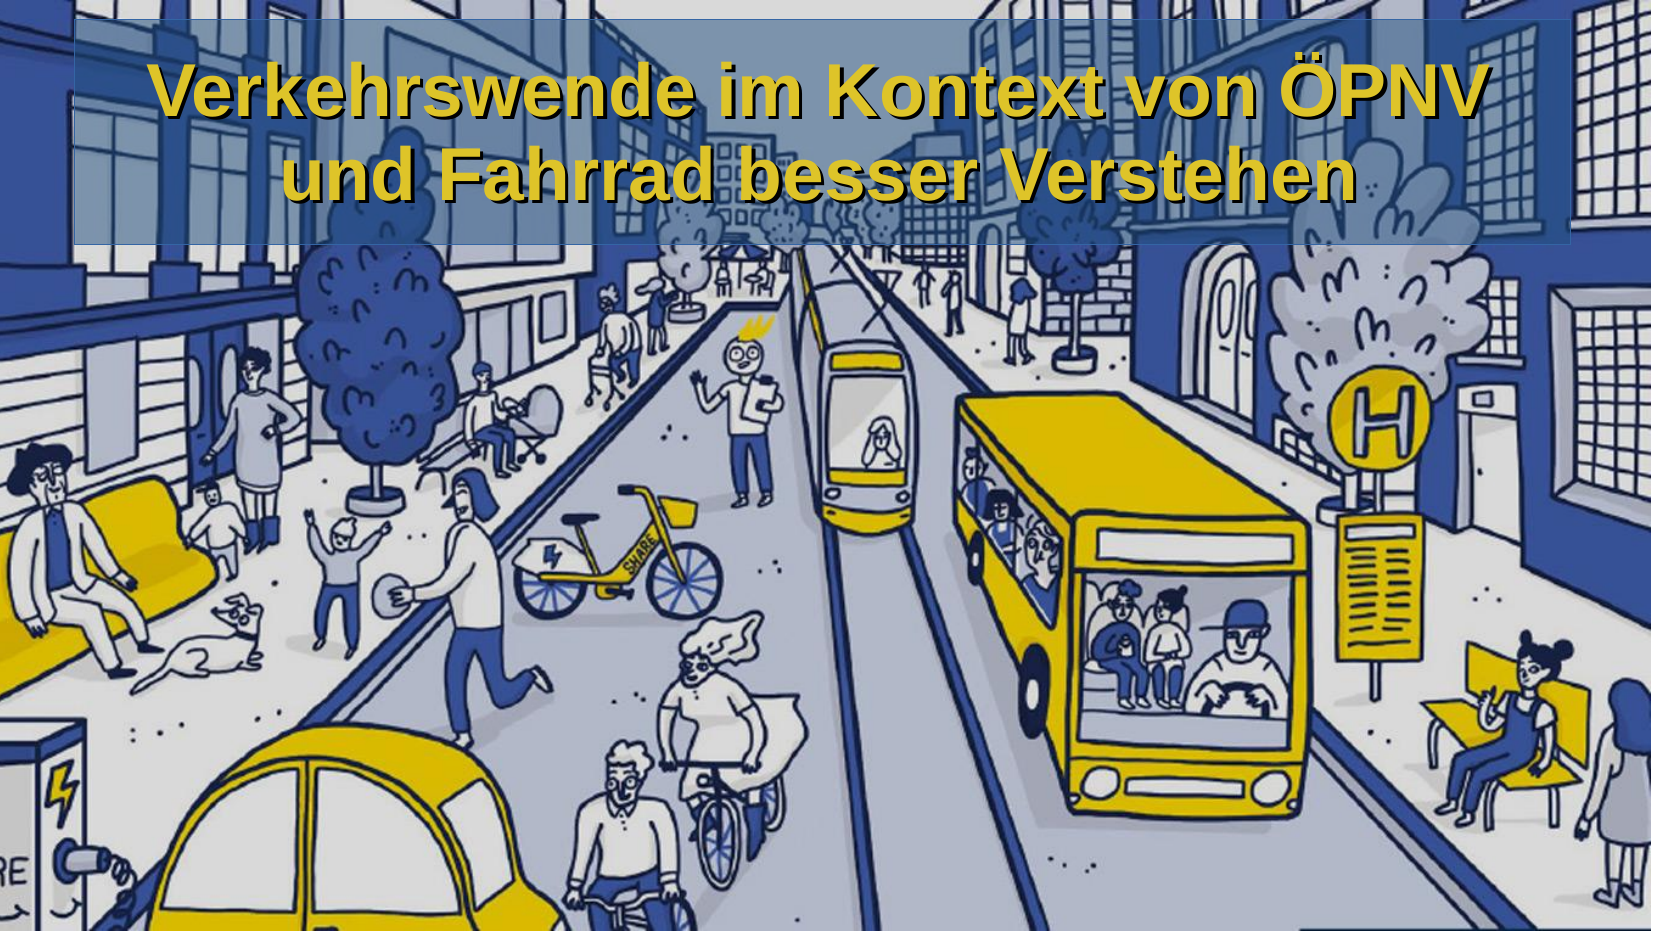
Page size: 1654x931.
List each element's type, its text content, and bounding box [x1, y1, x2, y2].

text_box [74, 19, 1571, 245]
picture [0, 0, 1651, 931]
title Verkehrswende im Kontext von ÖPNV und Fahrrad besser Verstehen [75, 48, 1564, 301]
